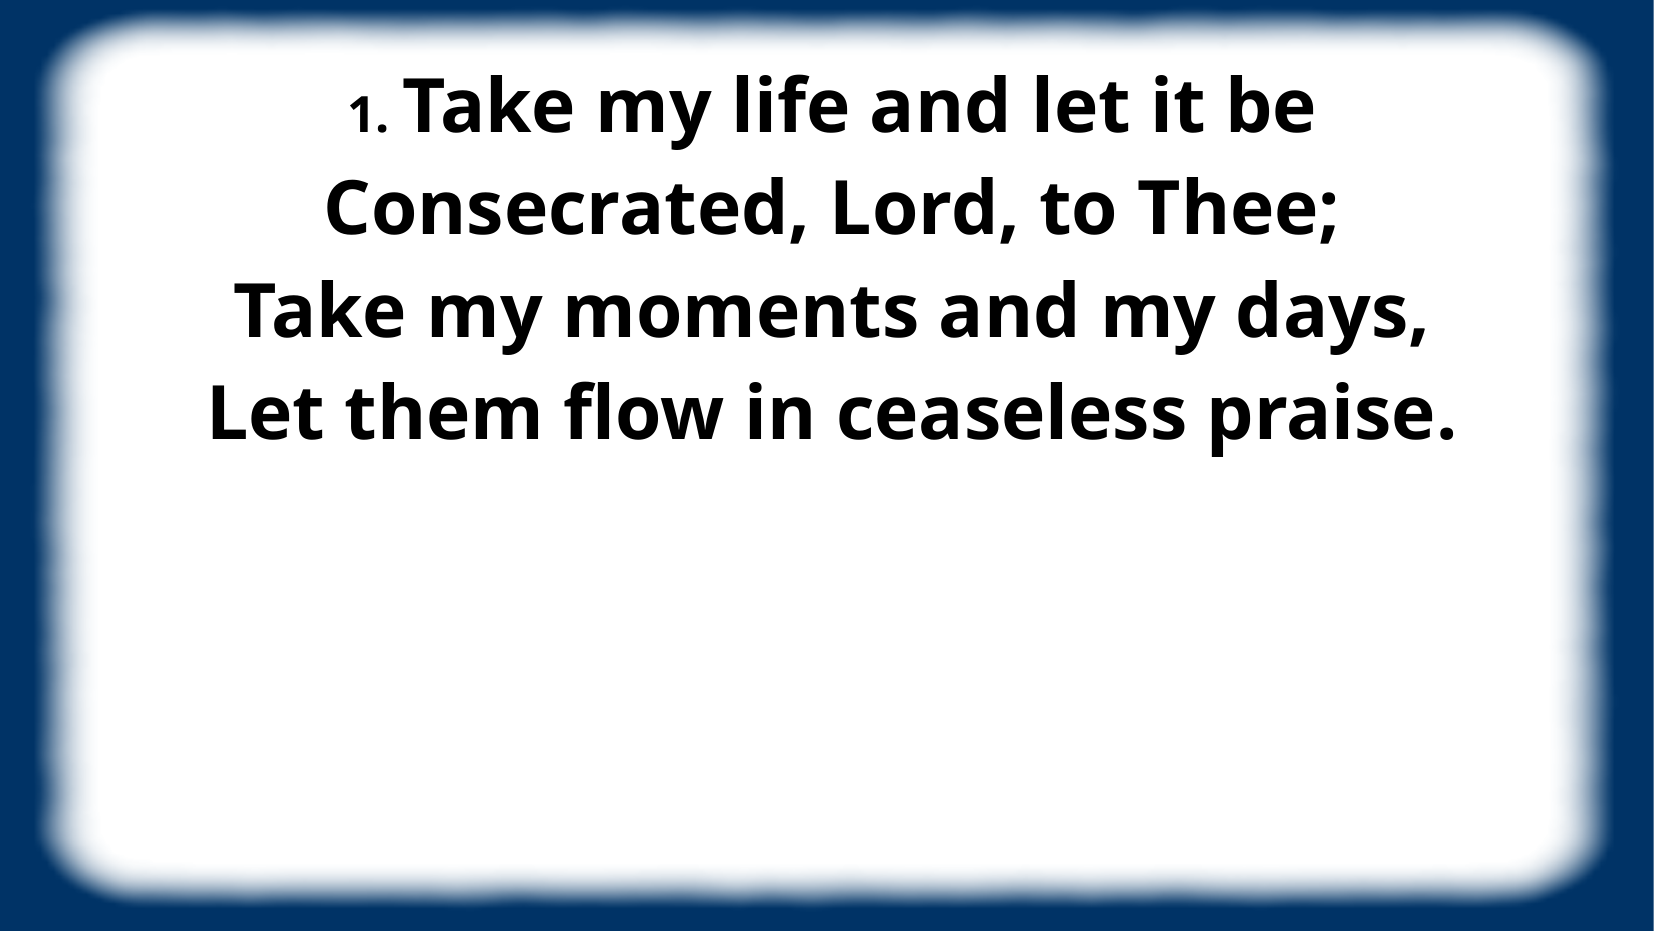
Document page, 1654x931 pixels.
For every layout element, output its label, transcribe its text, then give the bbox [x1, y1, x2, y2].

picture [0, 0, 1654, 931]
text_box 1. Take my life and let it be Consecrated, Lord, to Thee; Take my moments and my days, Let them flow in ceaseless praise. [90, 45, 1576, 460]
